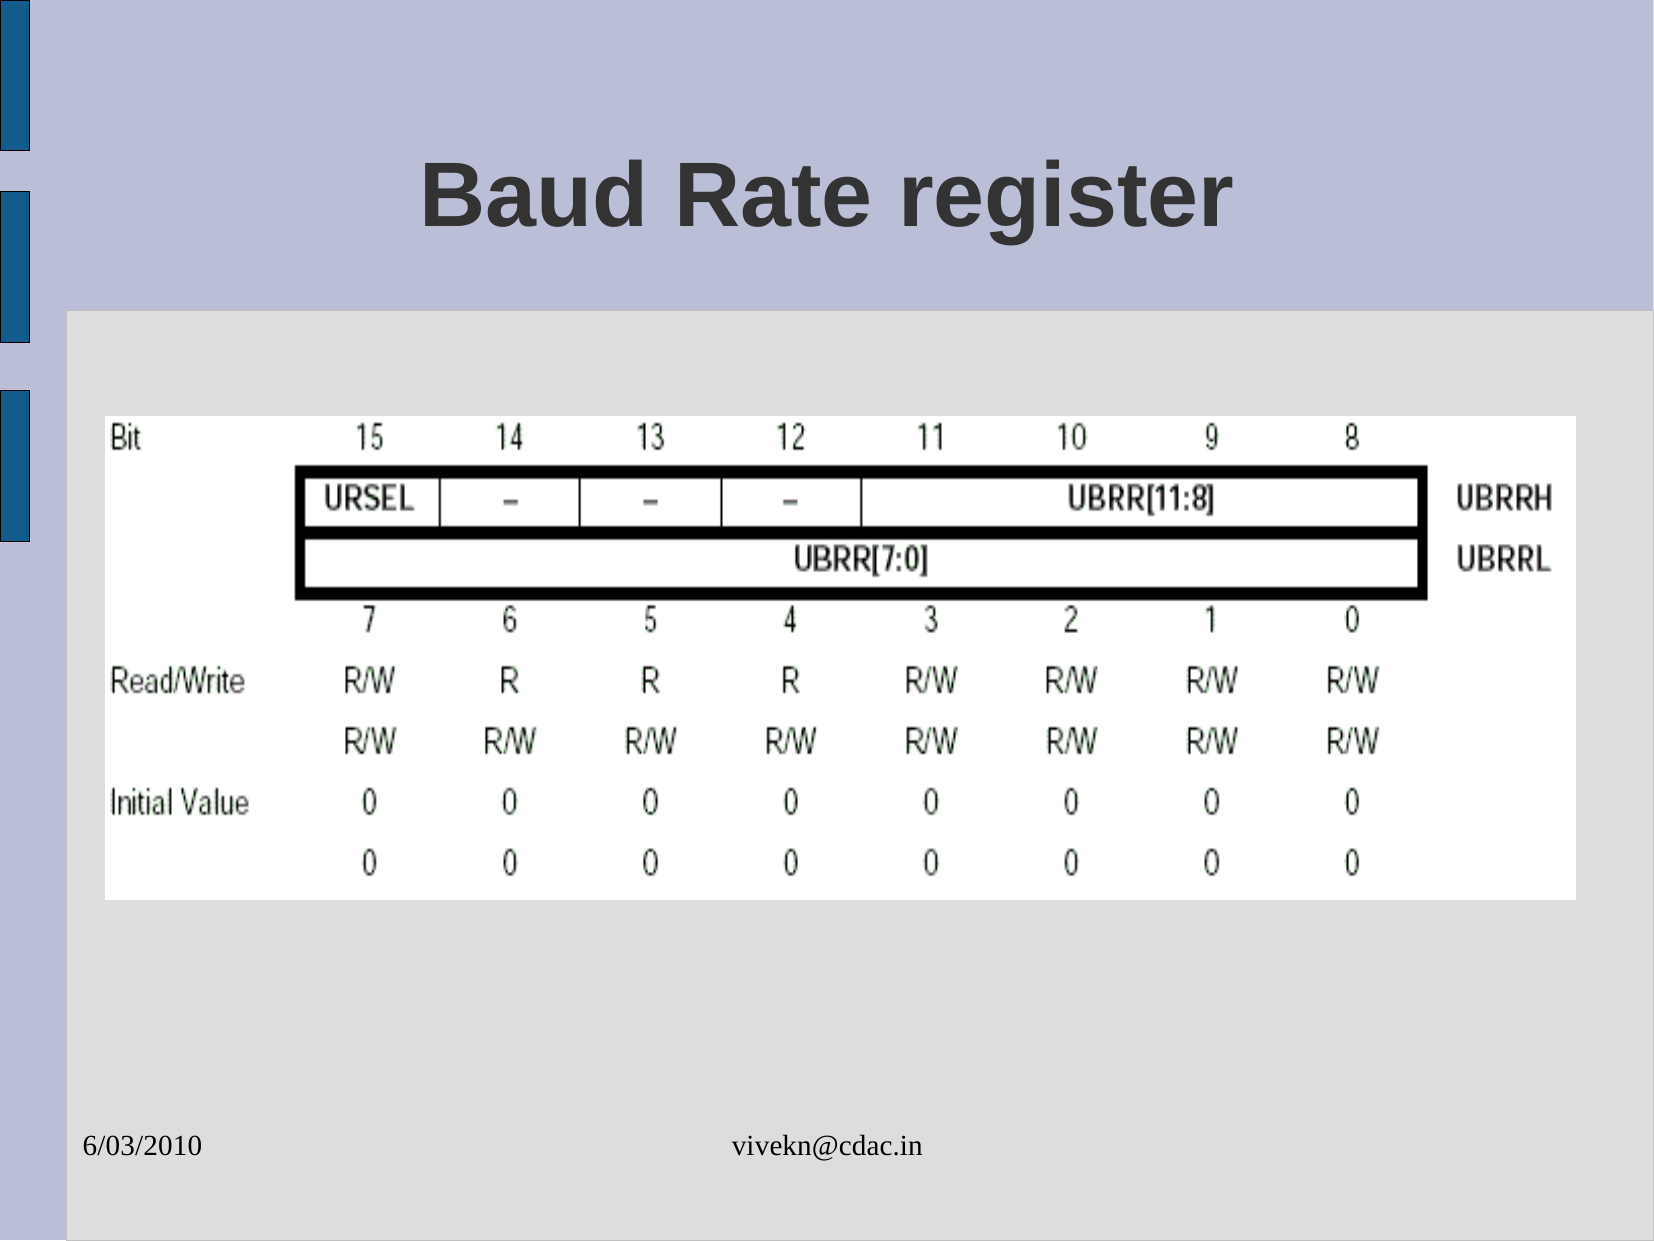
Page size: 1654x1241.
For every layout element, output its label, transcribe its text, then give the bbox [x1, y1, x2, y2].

picture [105, 416, 1576, 901]
title Baud Rate register [121, 91, 1534, 299]
